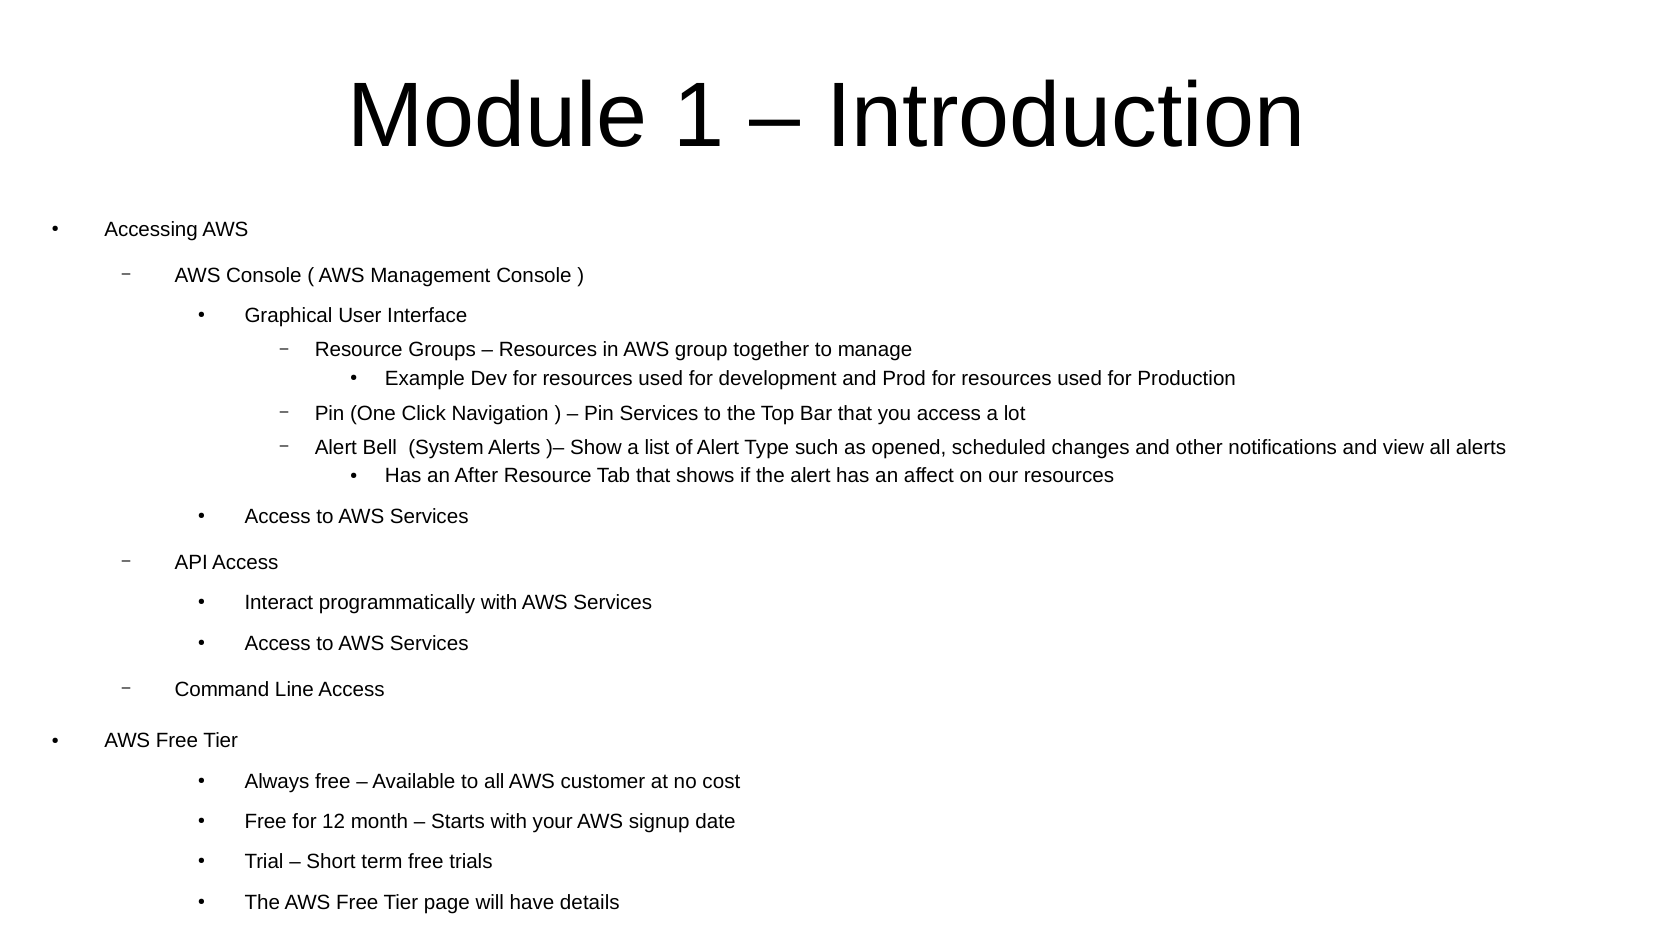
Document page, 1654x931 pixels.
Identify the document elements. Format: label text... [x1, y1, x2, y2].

title Module 1 – Introduction [82, 37, 1571, 193]
list Accessing AWS AWS Console ( AWS Management Console ) Graphical User Interface Resource Groups – Resources in AWS group together to manage Example Dev for resources used for development and Prod for resources used for Production Pin (One Click Navigation ) – Pin Services to the Top Bar that you access a lot Alert Bell (System Alerts )– Show a list of Alert Type such as opened, scheduled changes and other notifications and view all alerts Has an After Resource Tab that shows if the alert has an affect on our resources Access to AWS Services API Access Interact programmatically with AWS Services Access to AWS Services Command Line Access AWS Free Tier Always free – Available to all AWS customer at no cost Free for 12 month – Starts with your AWS signup date Trial – Short term free trials The AWS Free Tier page will have details [34, 217, 1576, 916]
